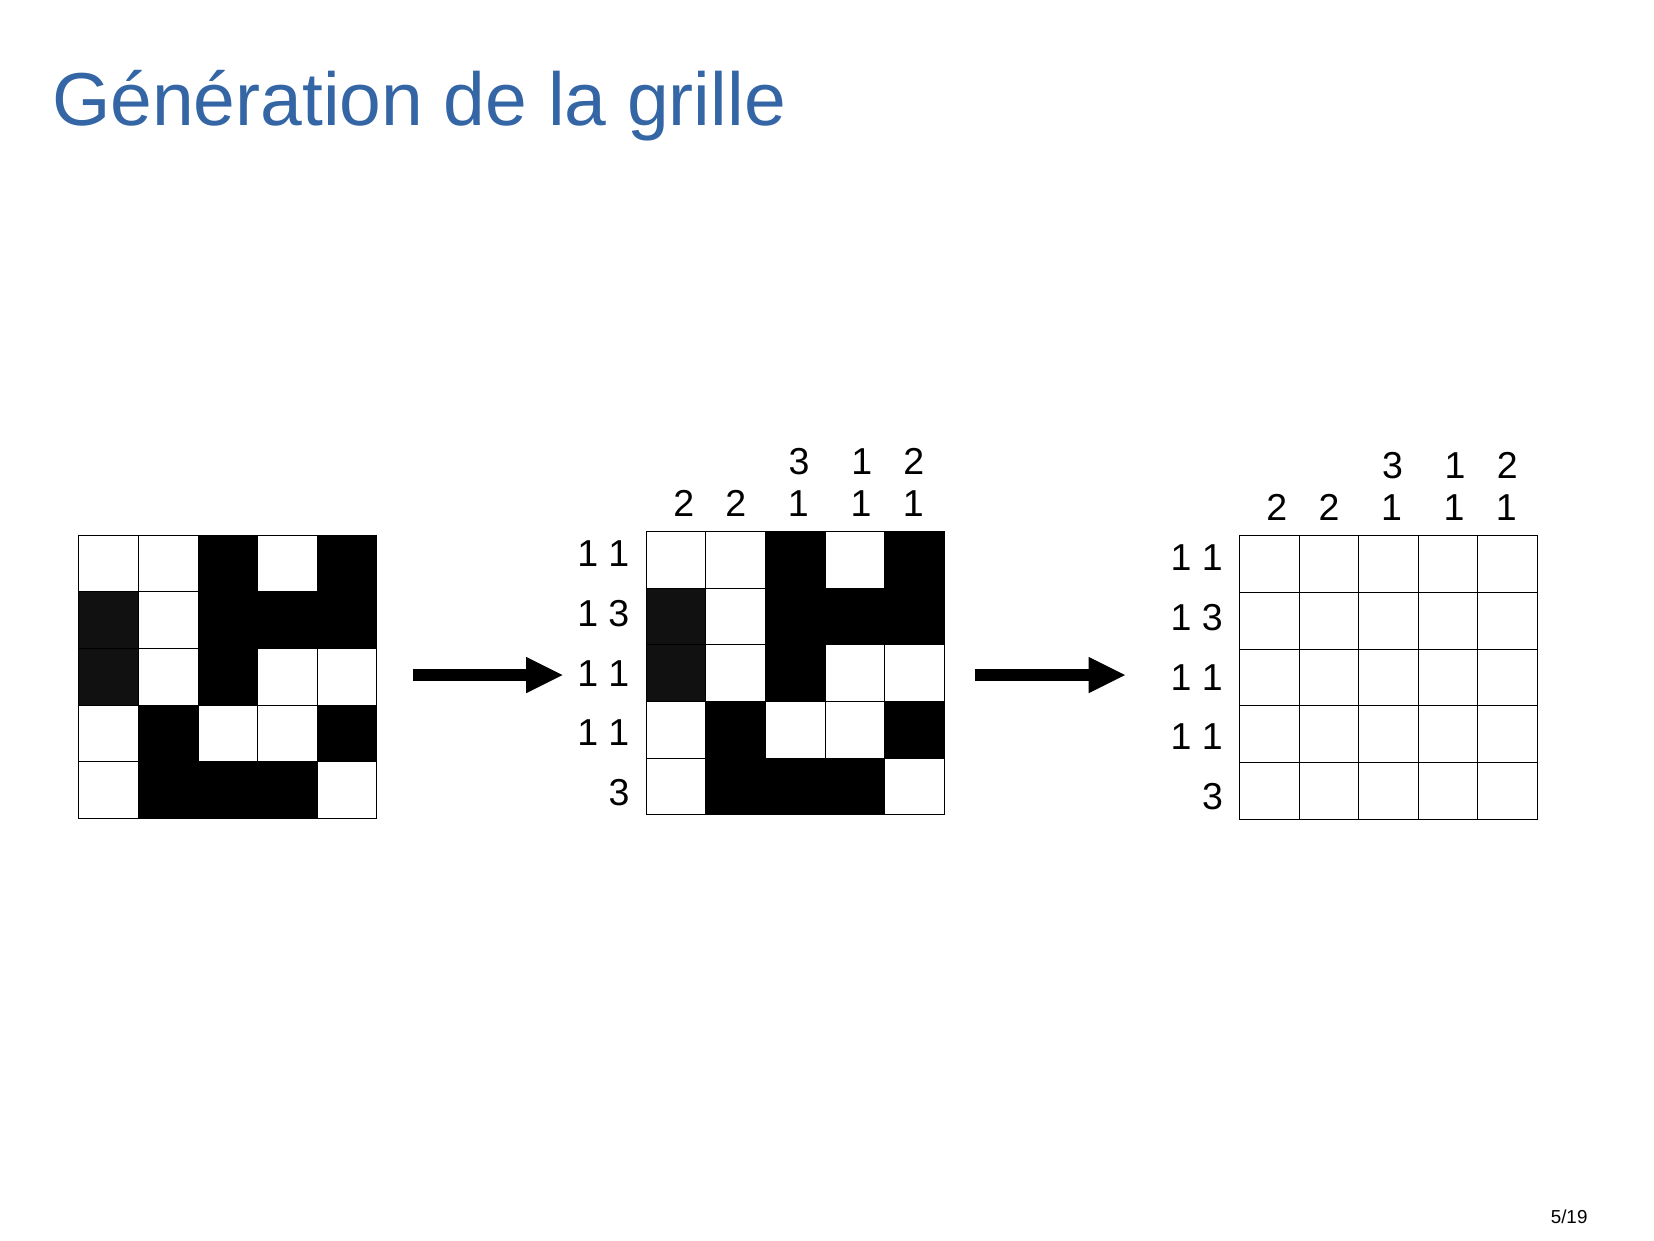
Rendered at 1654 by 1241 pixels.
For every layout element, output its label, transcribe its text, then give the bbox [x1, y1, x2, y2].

table_header [1300, 536, 1358, 592]
table_cell [706, 645, 765, 701]
table_cell [258, 762, 317, 818]
table_cell [1419, 763, 1477, 819]
table_cell [706, 759, 765, 814]
table_cell [1478, 763, 1537, 819]
table_cell [1419, 593, 1477, 649]
table_header [1419, 536, 1477, 592]
text_box Génération de la grille [37, 50, 1013, 151]
table_header [79, 536, 138, 591]
table_cell [1240, 763, 1299, 819]
table_cell [79, 592, 138, 648]
text_box 1 1 1 3 1 1 1 1 3 [562, 525, 645, 821]
table_header [826, 532, 884, 588]
table_cell [885, 589, 944, 644]
table_header [766, 532, 825, 588]
table_cell [647, 702, 705, 758]
table_header [1478, 536, 1537, 592]
table_cell [1300, 593, 1358, 649]
table_cell [647, 645, 705, 701]
table_cell [1478, 650, 1537, 705]
text_box 5/19 [1536, 1198, 1613, 1235]
table_cell [1300, 706, 1358, 762]
table_header [885, 532, 944, 588]
table_cell [766, 645, 825, 701]
table_cell [1300, 650, 1358, 705]
table_cell [199, 649, 257, 705]
table_header [706, 532, 765, 588]
table_cell [1240, 593, 1299, 649]
table_cell [79, 649, 138, 705]
text_box 1 1 1 3 1 1 1 1 3 [1155, 529, 1238, 826]
table_cell [647, 589, 705, 644]
table_cell [199, 706, 257, 761]
table_header [647, 532, 705, 588]
table_header [1359, 536, 1418, 592]
text_box 3 1 2 2 2 1 1 1 [637, 432, 938, 532]
table_cell [706, 589, 765, 644]
table_cell [826, 759, 884, 814]
table_cell [318, 649, 376, 705]
table_cell [885, 702, 944, 758]
table_header [318, 536, 376, 591]
table_cell [1359, 593, 1418, 649]
table_cell [199, 592, 257, 648]
table_cell [766, 702, 825, 758]
table_cell [1359, 706, 1418, 762]
table_cell [1359, 650, 1418, 705]
table_header [139, 536, 198, 591]
table_cell [1359, 763, 1418, 819]
table_cell [826, 589, 884, 644]
table_cell [139, 762, 198, 818]
table_cell [706, 702, 765, 758]
table_cell [1478, 593, 1537, 649]
table_cell [139, 706, 198, 761]
table_cell [199, 762, 257, 818]
table_cell [258, 592, 317, 648]
table_cell [318, 762, 376, 818]
table_cell [766, 589, 825, 644]
table_cell [885, 759, 944, 814]
table_cell [1478, 706, 1537, 762]
table_cell [826, 645, 884, 701]
text_box 3 1 2 2 2 1 1 1 [1230, 437, 1532, 536]
table_cell [139, 592, 198, 648]
table_cell [1300, 763, 1358, 819]
table_header [1240, 536, 1299, 592]
table_cell [1240, 706, 1299, 762]
table_cell [139, 649, 198, 705]
table_cell [647, 759, 705, 814]
table_cell [318, 592, 376, 648]
table_cell [885, 645, 944, 701]
table_cell [1419, 706, 1477, 762]
table_cell [766, 759, 825, 814]
table_cell [1240, 650, 1299, 705]
table_cell [318, 706, 376, 761]
table_cell [79, 706, 138, 761]
table_cell [79, 762, 138, 818]
table_cell [826, 702, 884, 758]
table_header [199, 536, 257, 591]
table_header [258, 536, 317, 591]
table_cell [258, 649, 317, 705]
table_cell [258, 706, 317, 761]
table_cell [1419, 650, 1477, 705]
